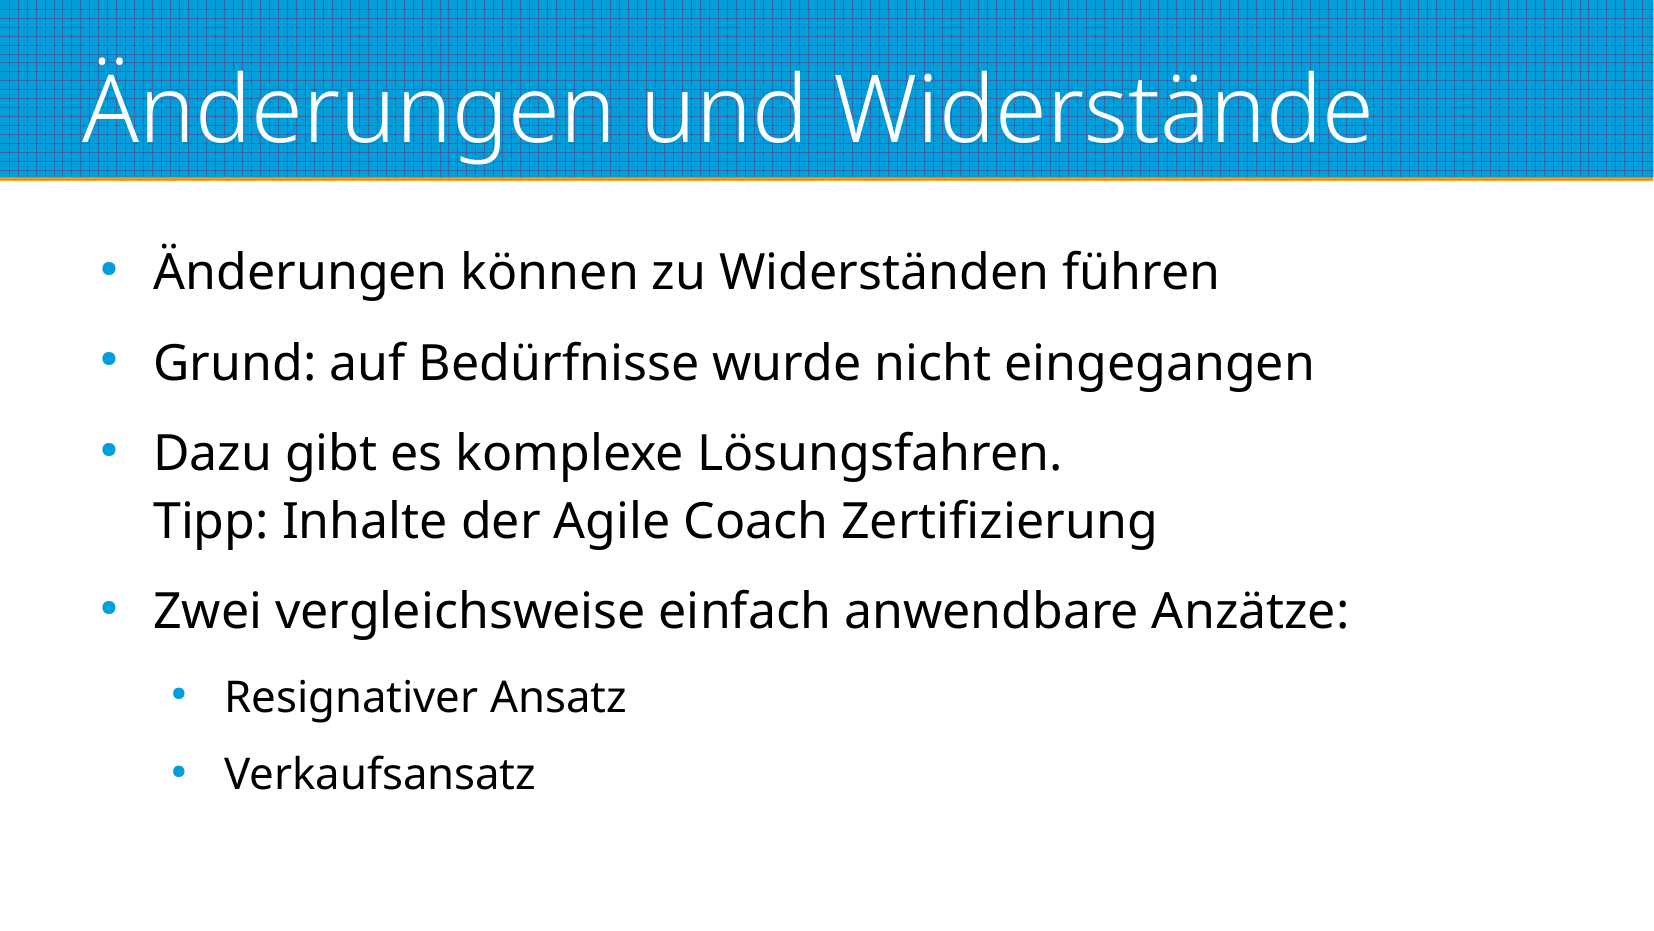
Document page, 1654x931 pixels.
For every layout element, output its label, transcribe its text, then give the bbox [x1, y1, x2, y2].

title Änderungen und Widerstände [82, 14, 1571, 171]
list Änderungen können zu Widerständen führen Grund: auf Bedürfnisse wurde nicht eingegangen Dazu gibt es komplexe Lösungsfahren. Tipp: Inhalte der Agile Coach Zertifizierung Zwei vergleichsweise einfach anwendbare Anzätze: Resignativer Ansatz Verkaufsansatz [82, 236, 1563, 811]
